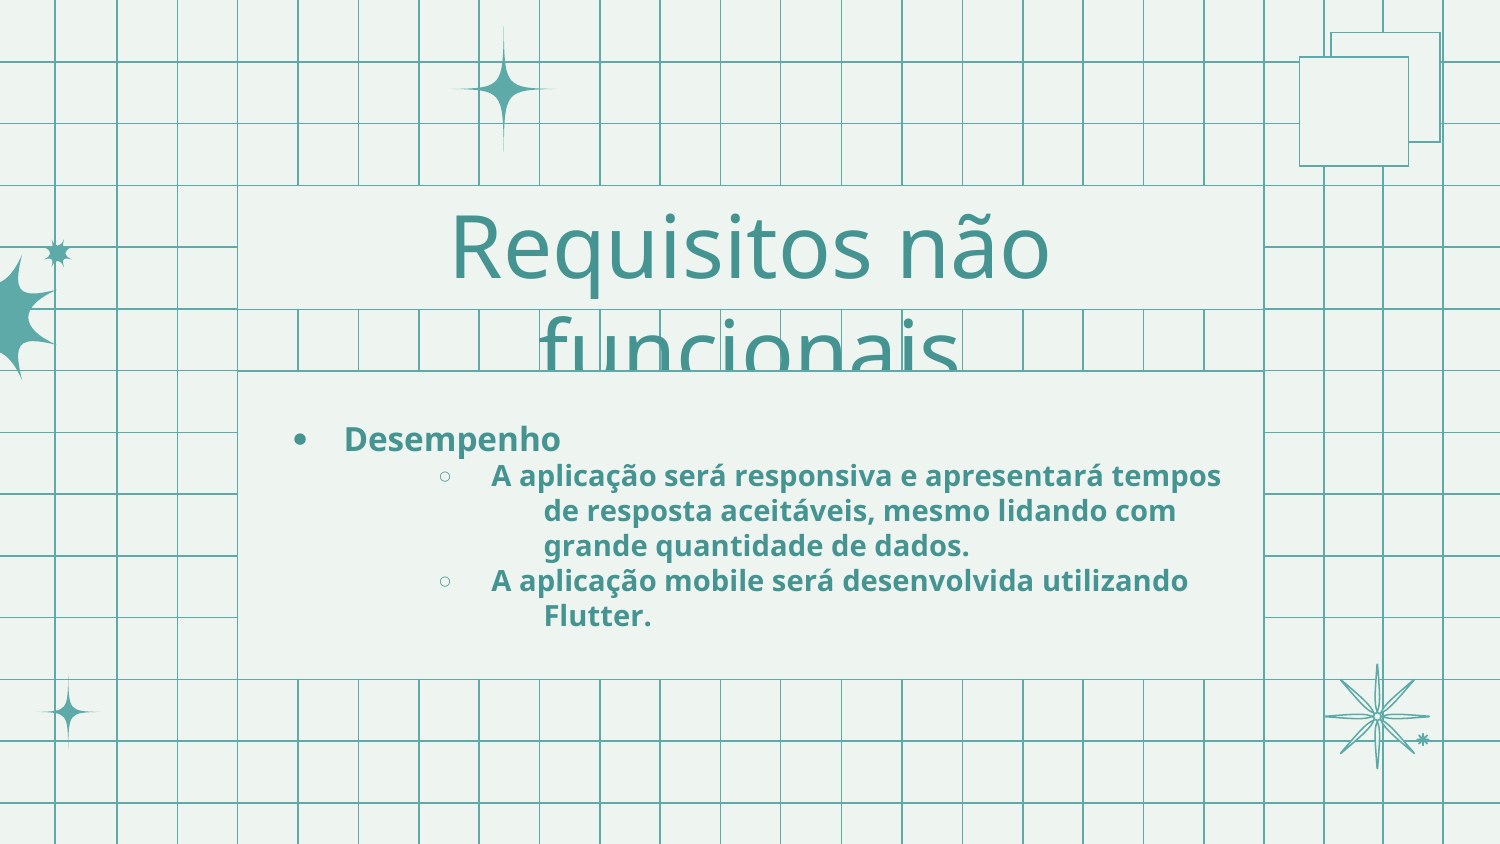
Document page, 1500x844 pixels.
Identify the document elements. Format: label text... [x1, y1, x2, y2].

subtitle Desempenho A aplicação será responsiva e apresentará tempos de resposta aceitáveis, mesmo lidando com grande quantidade de dados. A aplicação mobile será desenvolvida utilizando Flutter. [237, 370, 1264, 680]
title Requisitos não funcionais [237, 185, 1264, 310]
text_box [451, 25, 556, 153]
